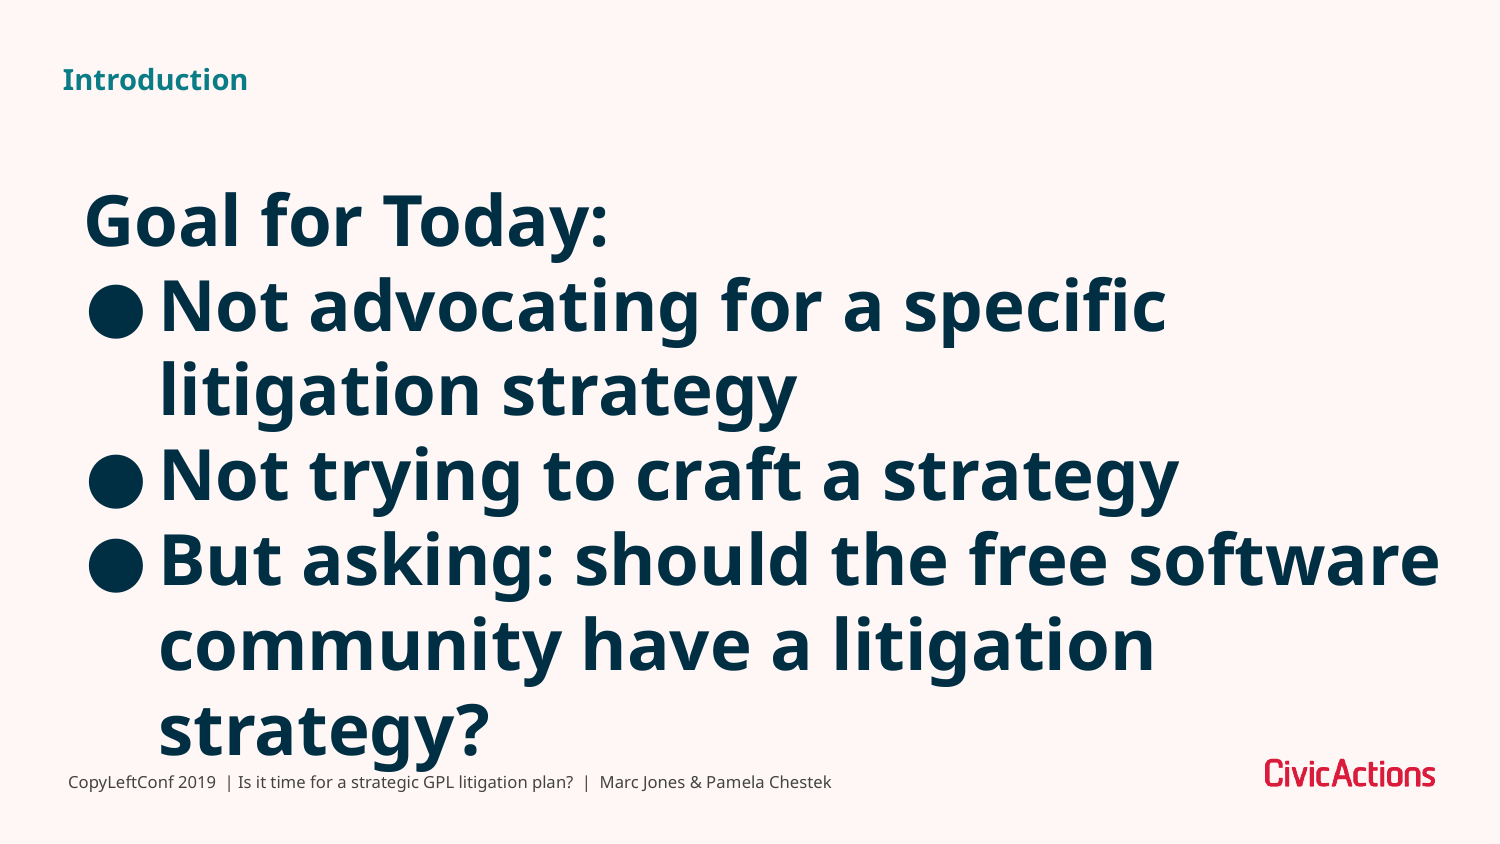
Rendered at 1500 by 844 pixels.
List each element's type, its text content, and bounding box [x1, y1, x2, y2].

title Introduction [53, 51, 621, 137]
picture [1265, 758, 1435, 787]
text_box CopyLeftConf 2019 | Is it time for a strategic GPL litigation plan? | Marc Jones & Pamela Chestek [53, 757, 1235, 796]
list Goal for Today: Not advocating for a specific litigation strategy Not trying to craft a strategy But asking: should the free software community have a litigation strategy? [73, 165, 1500, 635]
